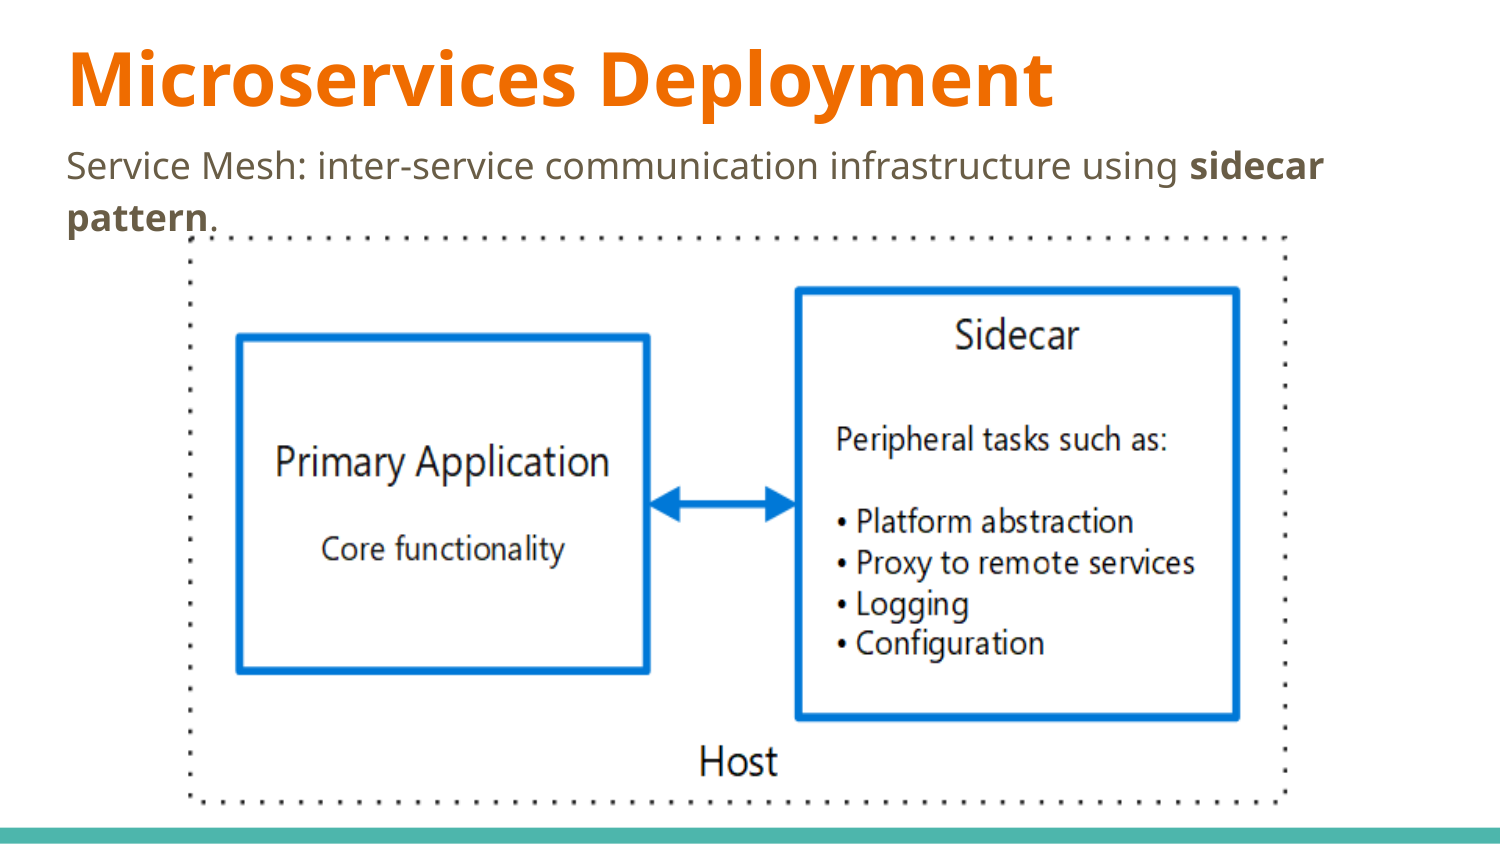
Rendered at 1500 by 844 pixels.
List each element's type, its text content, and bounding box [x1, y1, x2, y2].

title Microservices Deployment [51, 16, 1449, 120]
list Service Mesh: inter-service communication infrastructure using sidecar pattern. [51, 120, 1449, 257]
picture [187, 235, 1289, 809]
